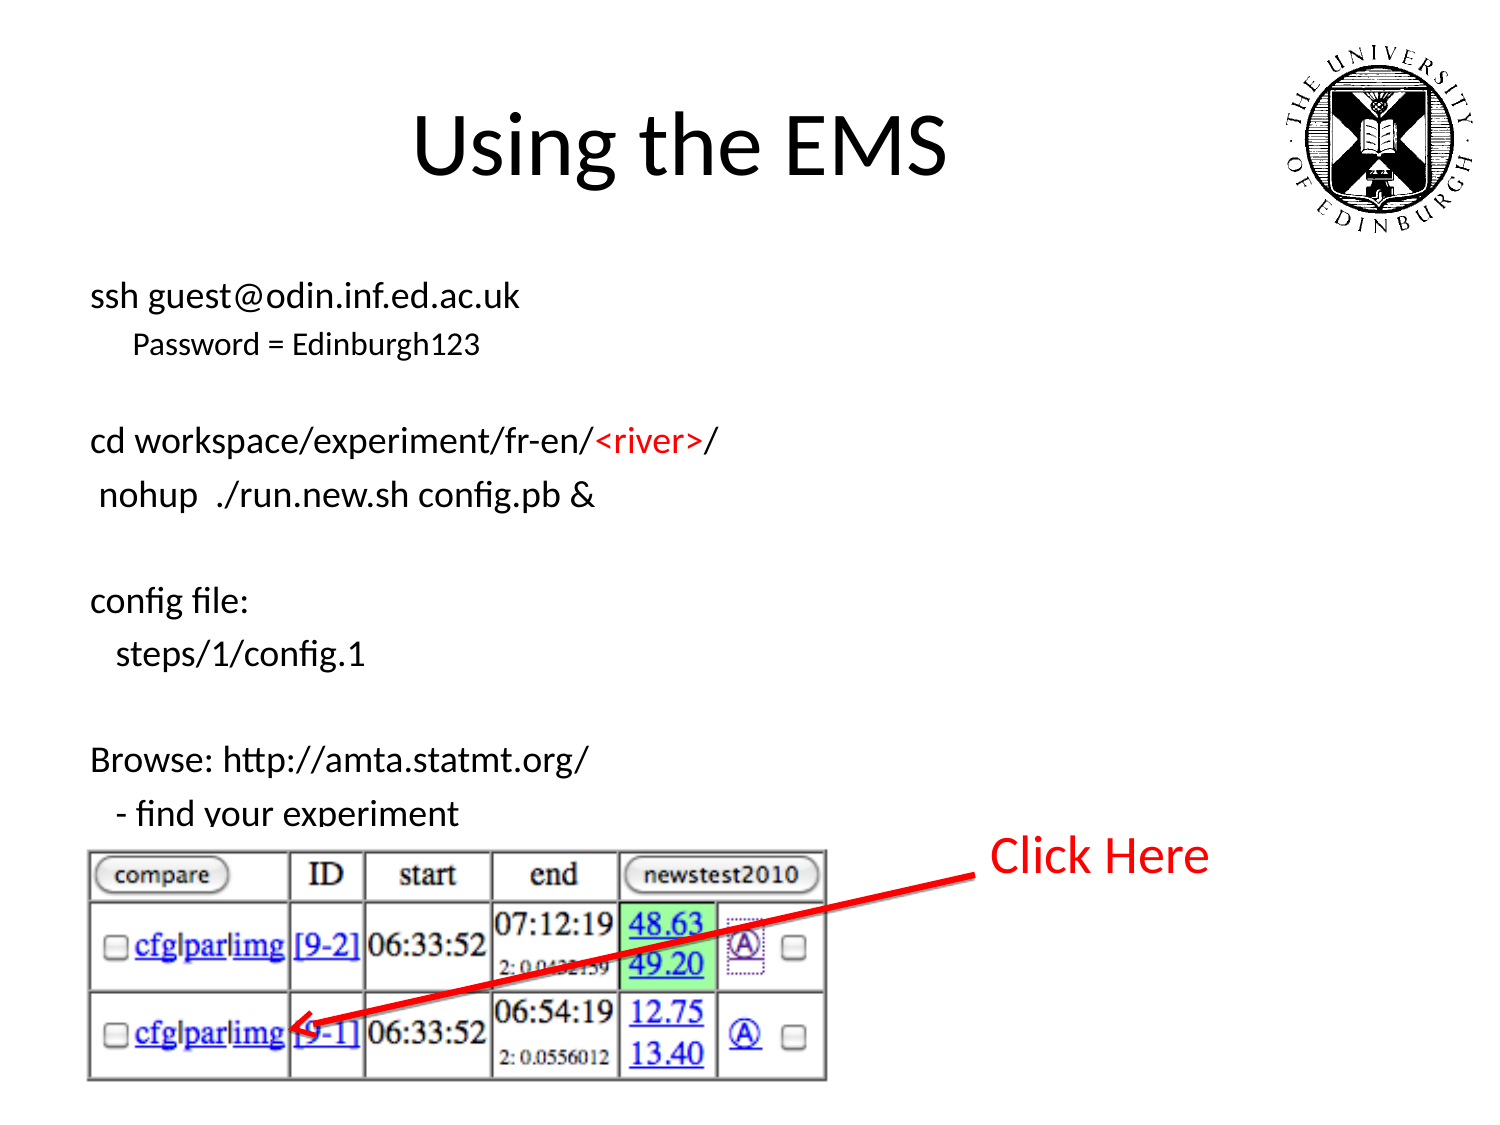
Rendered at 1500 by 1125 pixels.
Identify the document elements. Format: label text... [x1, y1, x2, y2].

title Using the EMS [75, 45, 1286, 233]
picture [1286, 45, 1473, 233]
picture [75, 827, 884, 1113]
text_box Click Here [976, 812, 1226, 893]
list ssh guest@odin.inf.ed.ac.uk Password = Edinburgh123 cd workspace/experiment/fr-en/<river>/ nohup ./run.new.sh config.pb & config file: steps/1/config.1 Browse: http://amta.statmt.org/ - find your experiment _ [75, 262, 1425, 1005]
